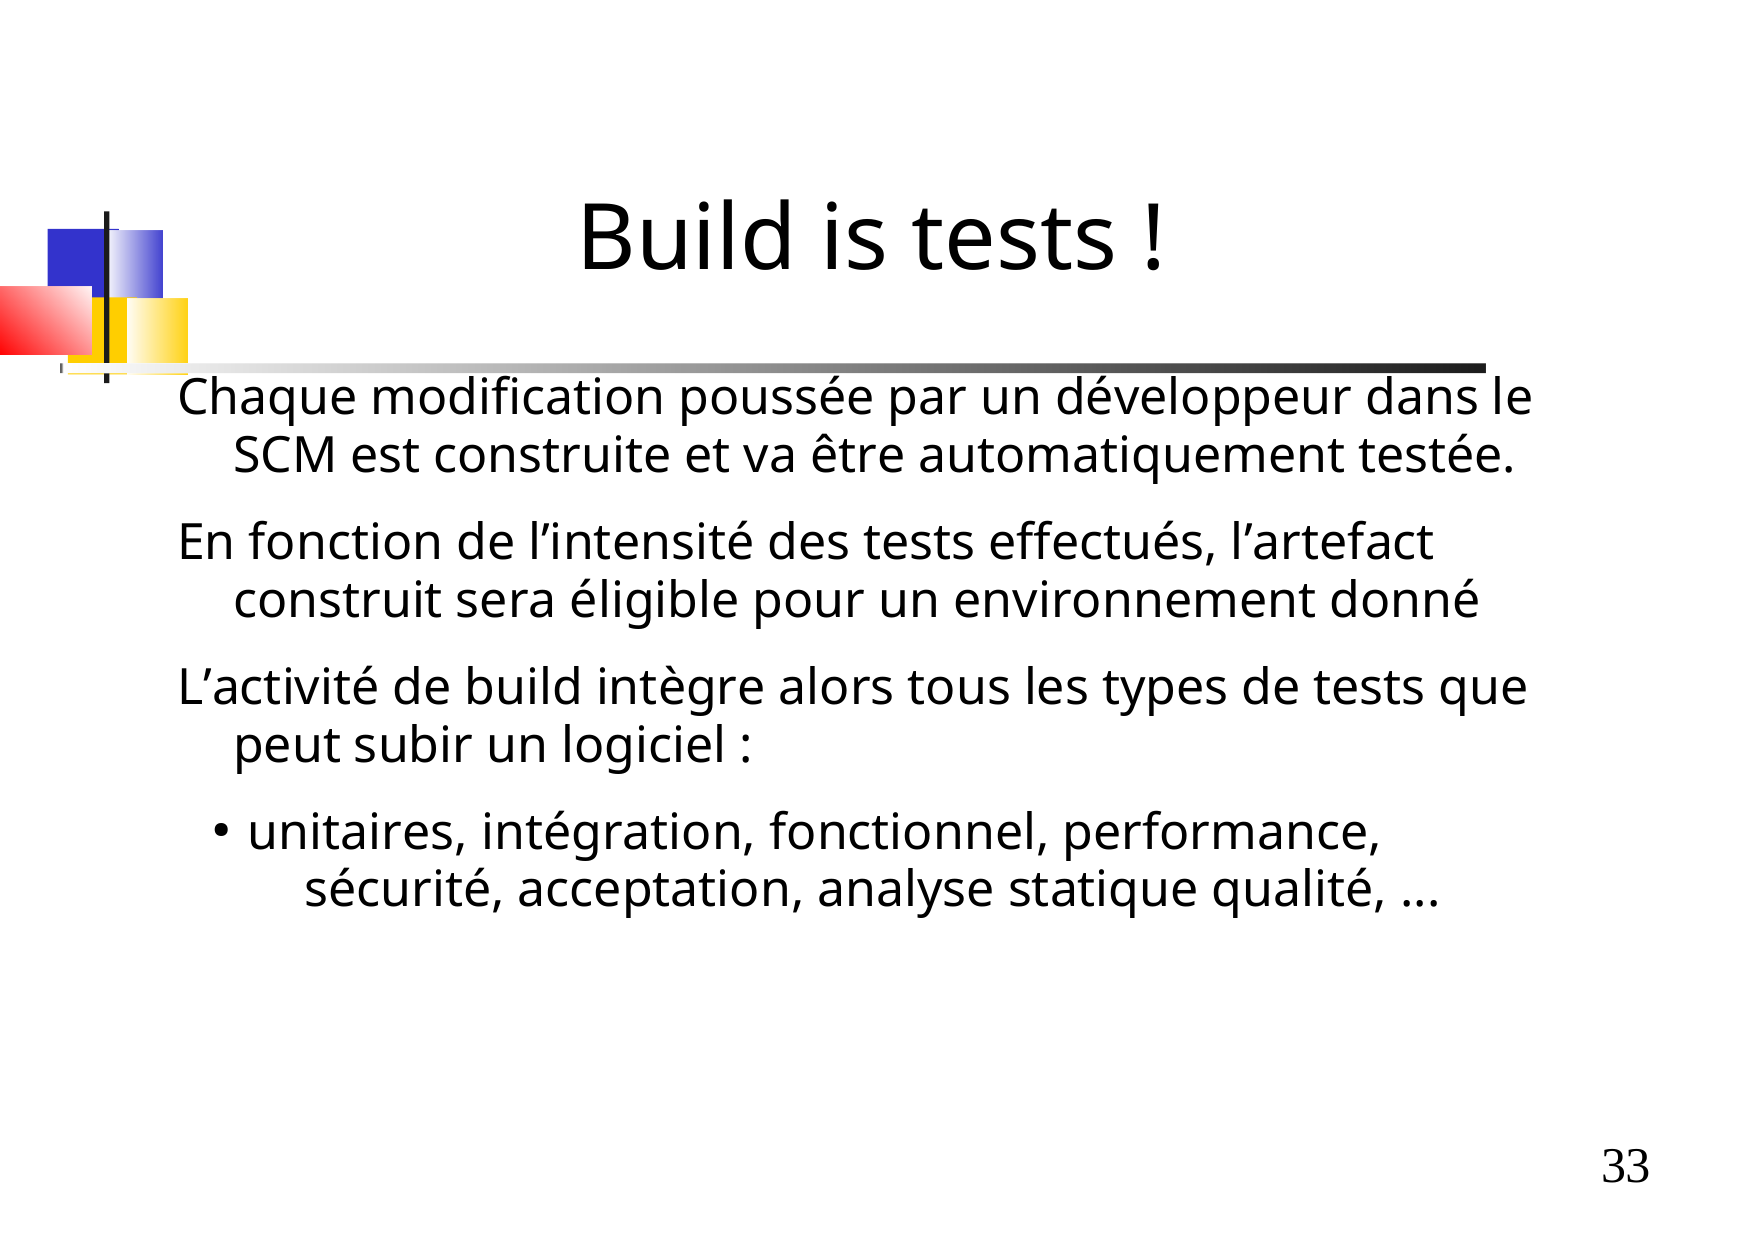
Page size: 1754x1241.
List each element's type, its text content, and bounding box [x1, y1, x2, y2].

picture [0, 285, 92, 355]
title Build is tests ! [179, 183, 1564, 393]
text_box Chaque modification poussée par un développeur dans le SCM est construite et va être automatiquement testée. En fonction de l’intensité des tests effectués, l’artefact construit sera éligible pour un environnement donné L’activité de build intègre alors tous les types de tests que peut subir un logiciel : unitaires, intégration, fonctionnel, performance, sécurité, acceptation, analyse statique qualité, ... [176, 363, 1557, 919]
picture [60, 229, 179, 384]
slide_number 33 [1569, 1135, 1660, 1241]
